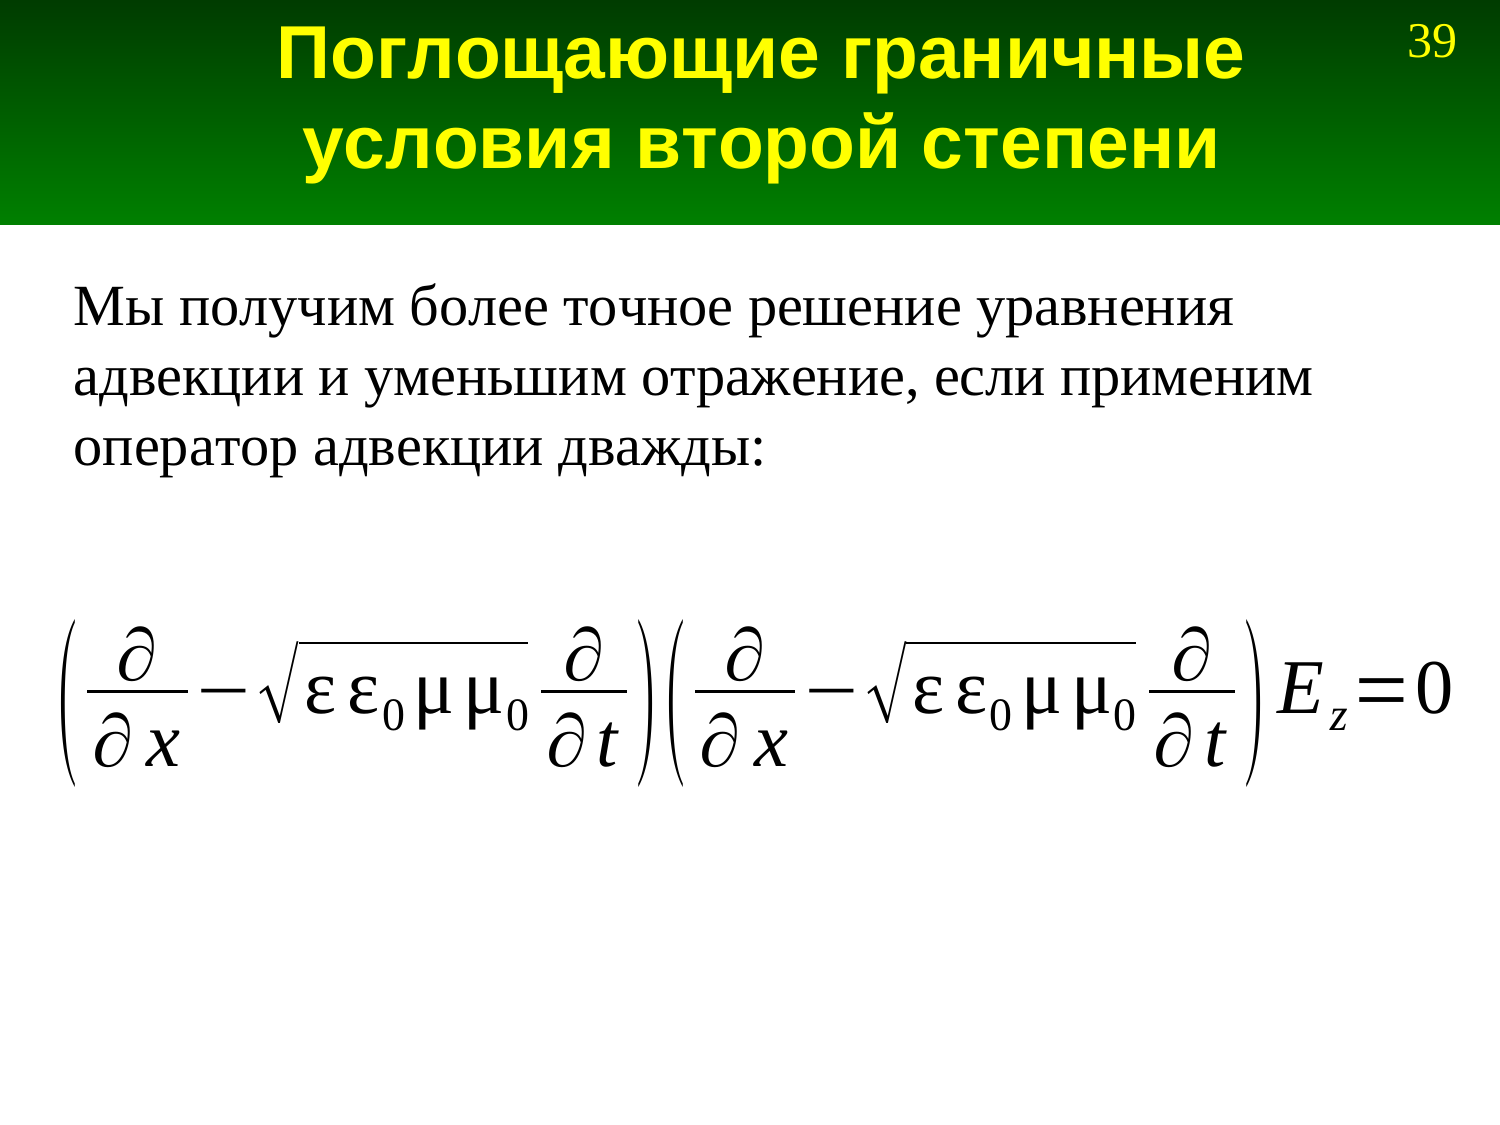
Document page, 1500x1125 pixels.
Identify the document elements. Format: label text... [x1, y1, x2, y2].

chart [23, 614, 1487, 791]
text_box Мы получим более точное решение уравнения адвекции и уменьшим отражение, если применим оператор адвекции дважды: [59, 259, 1441, 485]
title Поглощающие граничные условия второй степени [123, 0, 1399, 192]
